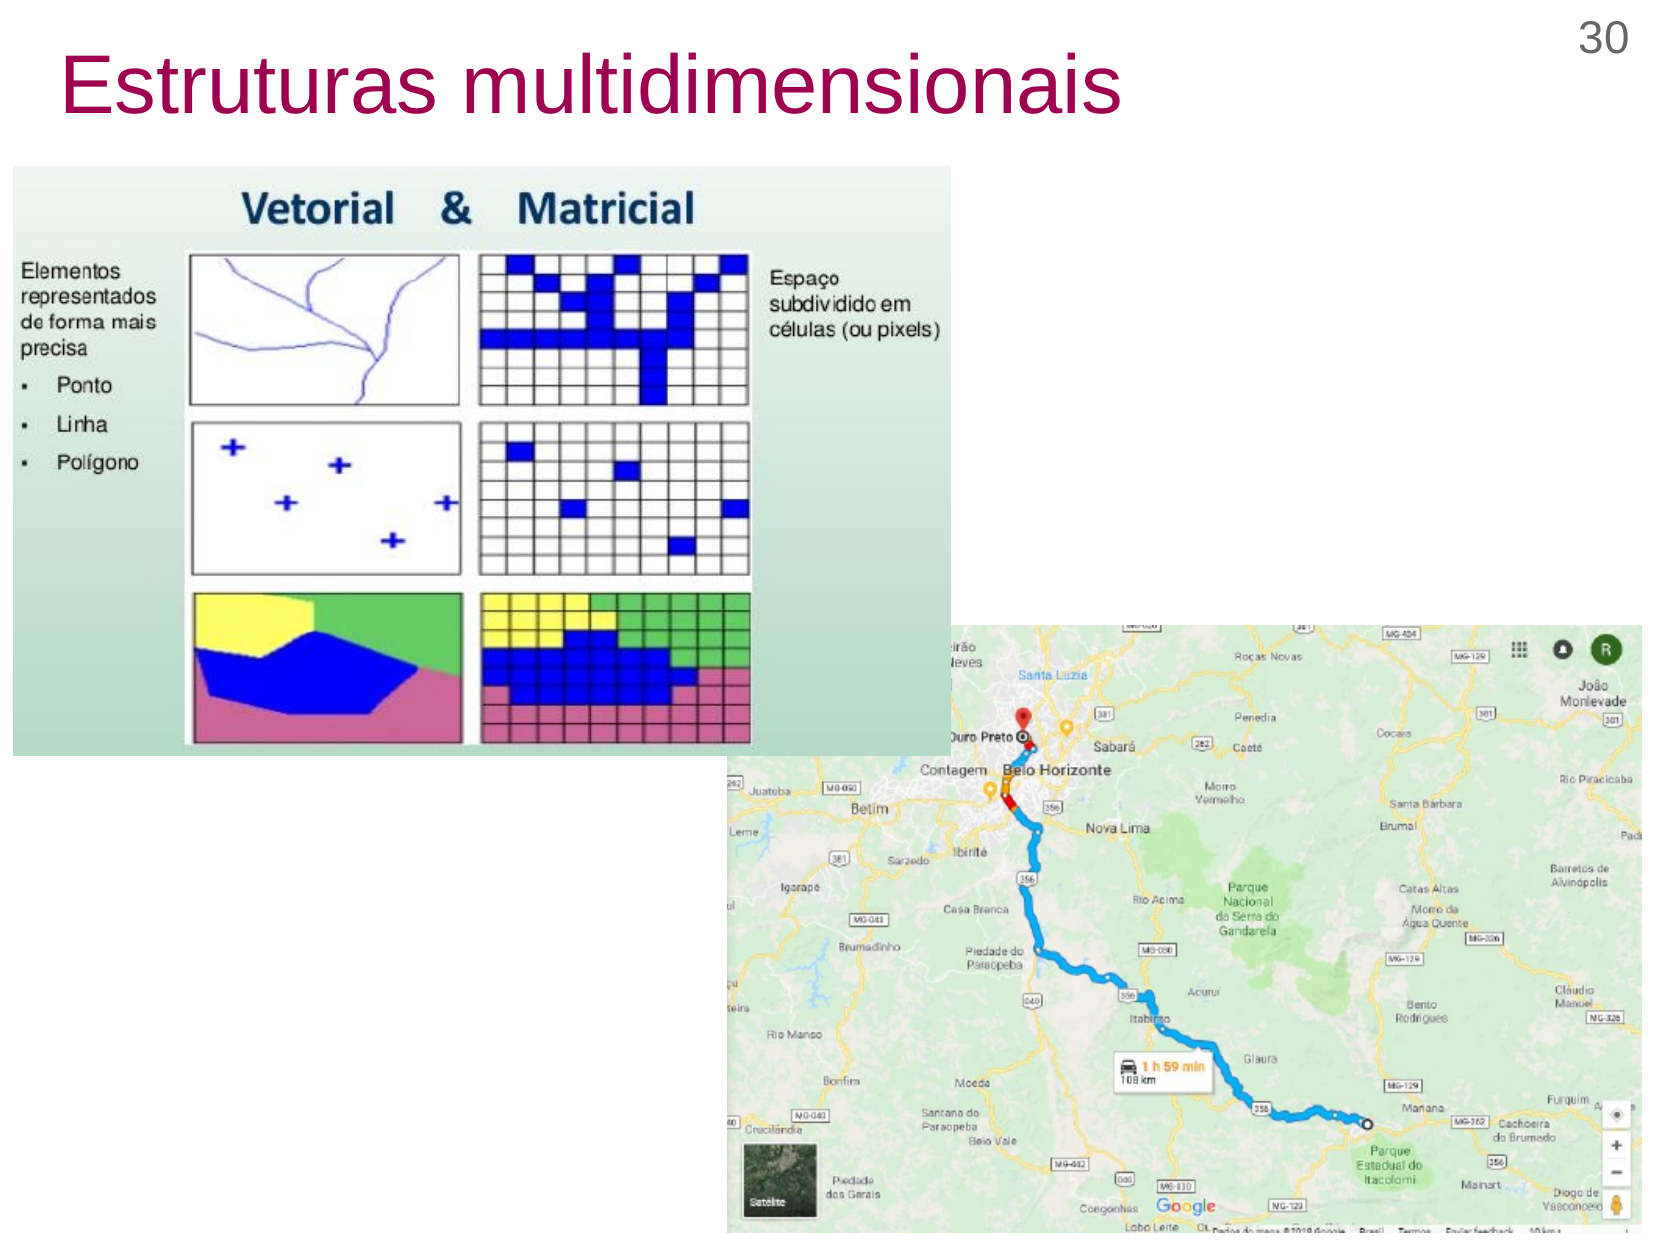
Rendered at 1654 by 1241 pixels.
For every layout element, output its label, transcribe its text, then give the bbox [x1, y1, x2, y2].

picture [13, 166, 1642, 1233]
title Estruturas multidimensionais [59, 29, 1595, 148]
